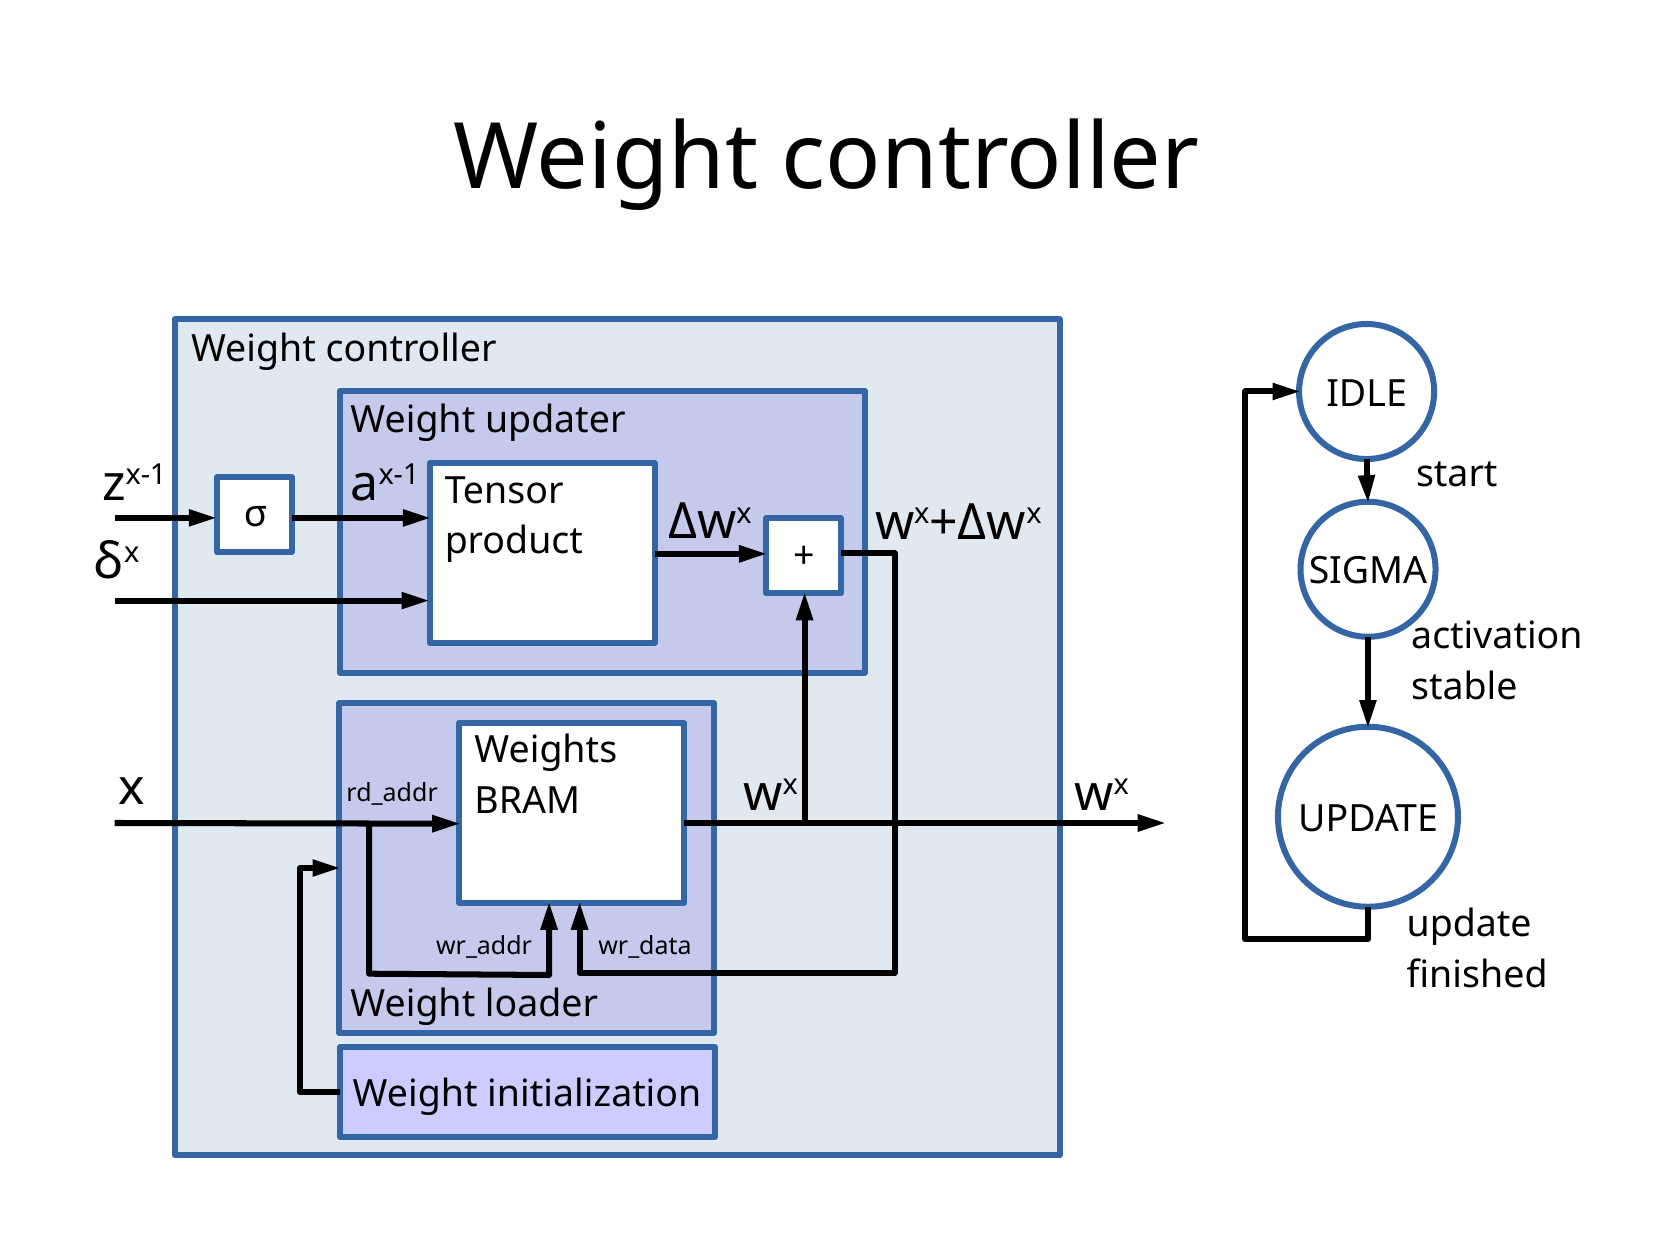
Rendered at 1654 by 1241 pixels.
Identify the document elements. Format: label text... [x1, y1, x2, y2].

text_box wx+Δwx [860, 478, 1080, 568]
text_box zx-1 [87, 439, 193, 602]
text_box SIGMA [1300, 501, 1436, 637]
text_box UPDATE [1277, 726, 1459, 907]
text_box Weights BRAM [459, 715, 642, 841]
text_box [174, 826, 1060, 1156]
text_box rd_addr [245, 767, 453, 856]
text_box + [790, 520, 831, 591]
text_box Weight updater [460, 384, 655, 511]
title Weight controller [82, 49, 1571, 257]
text_box start [1401, 439, 1515, 510]
text_box IDLE [1299, 323, 1435, 459]
text_box x [0, 743, 160, 832]
text_box [898, 568, 1060, 820]
text_box [193, 440, 335, 598]
text_box Weight controller [176, 314, 550, 440]
text_box update finished [1391, 888, 1561, 1014]
text_box σ [229, 479, 280, 550]
text_box Weight loader [335, 969, 655, 1089]
text_box wr_data [499, 920, 707, 1010]
text_box [373, 825, 892, 970]
text_box wx [936, 749, 1144, 838]
text_box wx [605, 749, 813, 838]
text_box Δwx [653, 478, 790, 641]
text_box Tensor product [460, 511, 597, 582]
text_box [174, 319, 1060, 823]
text_box activation stable [1396, 600, 1599, 727]
text_box ax-1 [335, 439, 460, 602]
text_box δx [70, 517, 155, 607]
text_box wr_addr [340, 920, 499, 1010]
text_box Weight initialization [339, 1047, 715, 1138]
